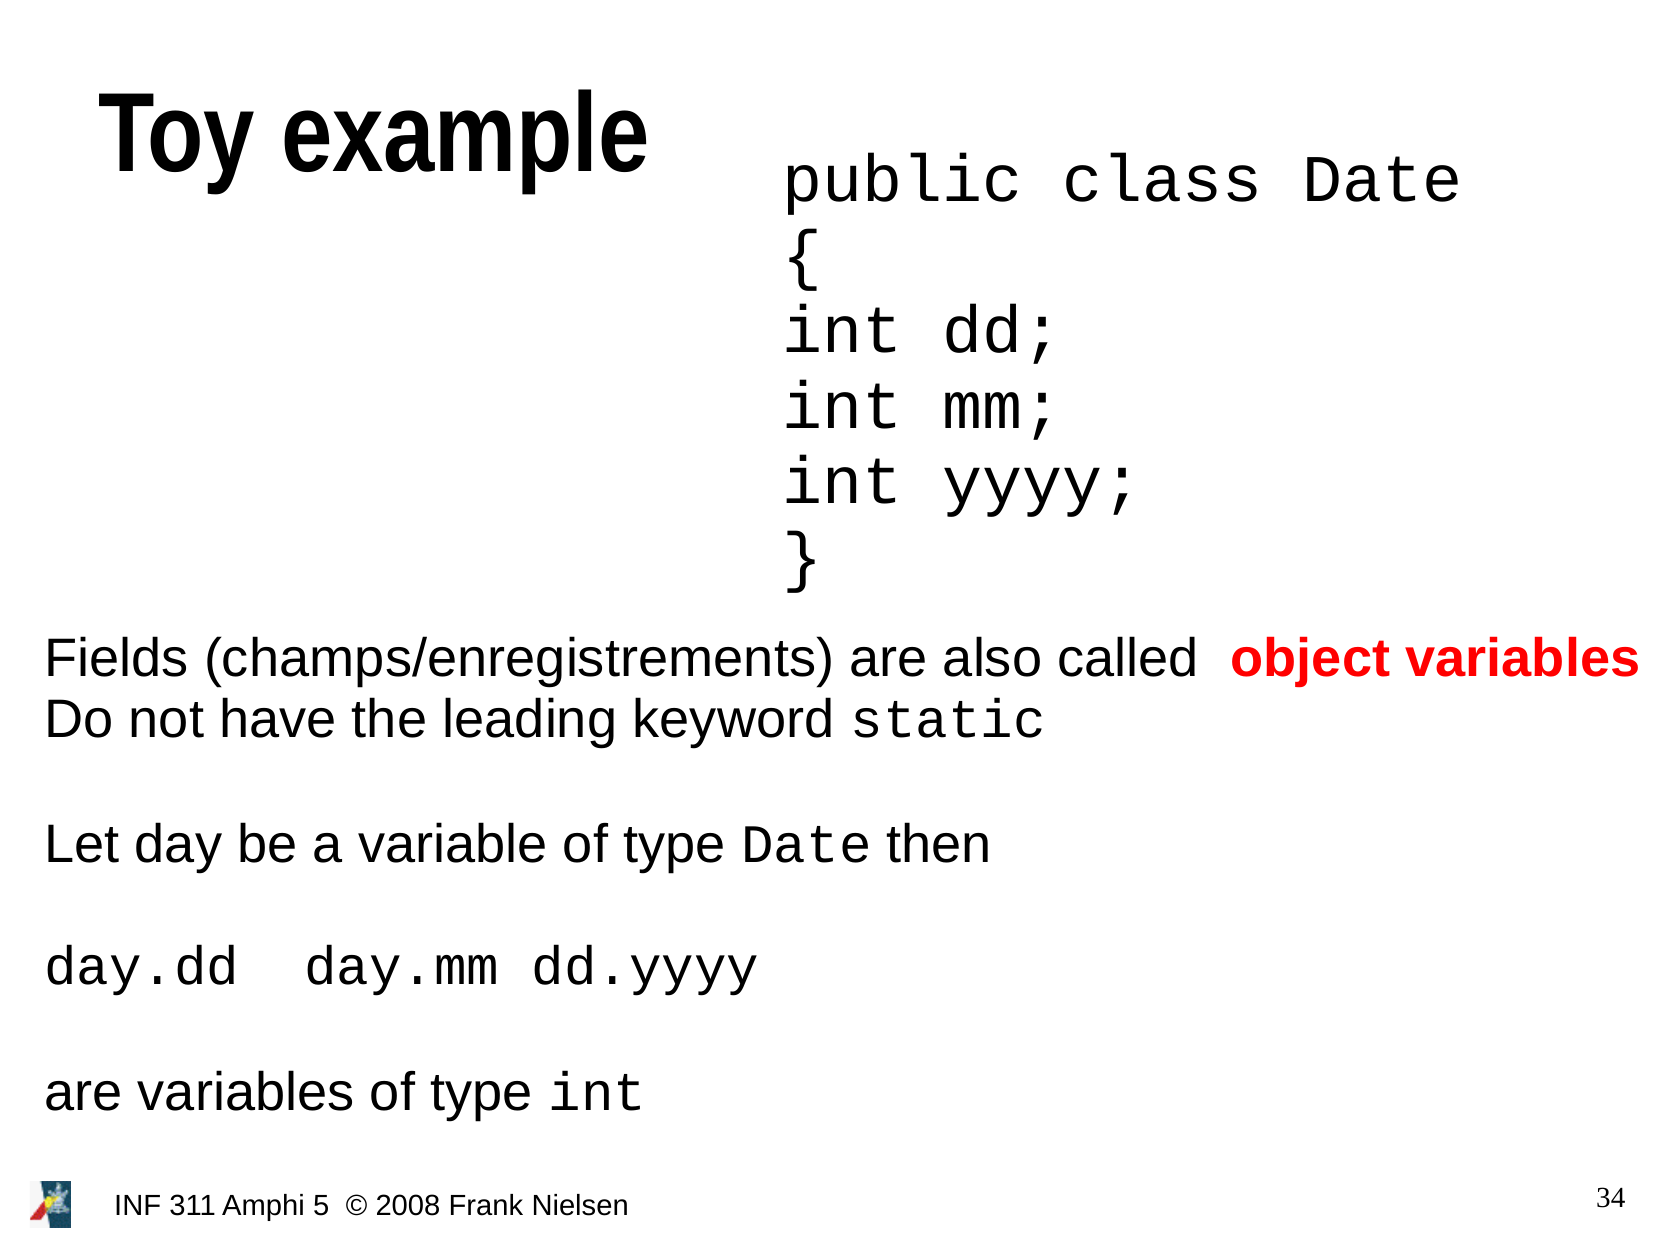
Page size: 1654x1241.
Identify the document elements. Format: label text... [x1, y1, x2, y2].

text_box Fields (champs/enregistrements) are also called object variables Do not have the leading keyword static Let day be a variable of type Date then day.dd day.mm dd.yyyy are variables of type int [29, 620, 1654, 1128]
picture [29, 1181, 71, 1228]
text_box public class Date { int dd; int mm; int yyyy; } [767, 139, 1478, 608]
text_box Toy example [83, 59, 665, 203]
